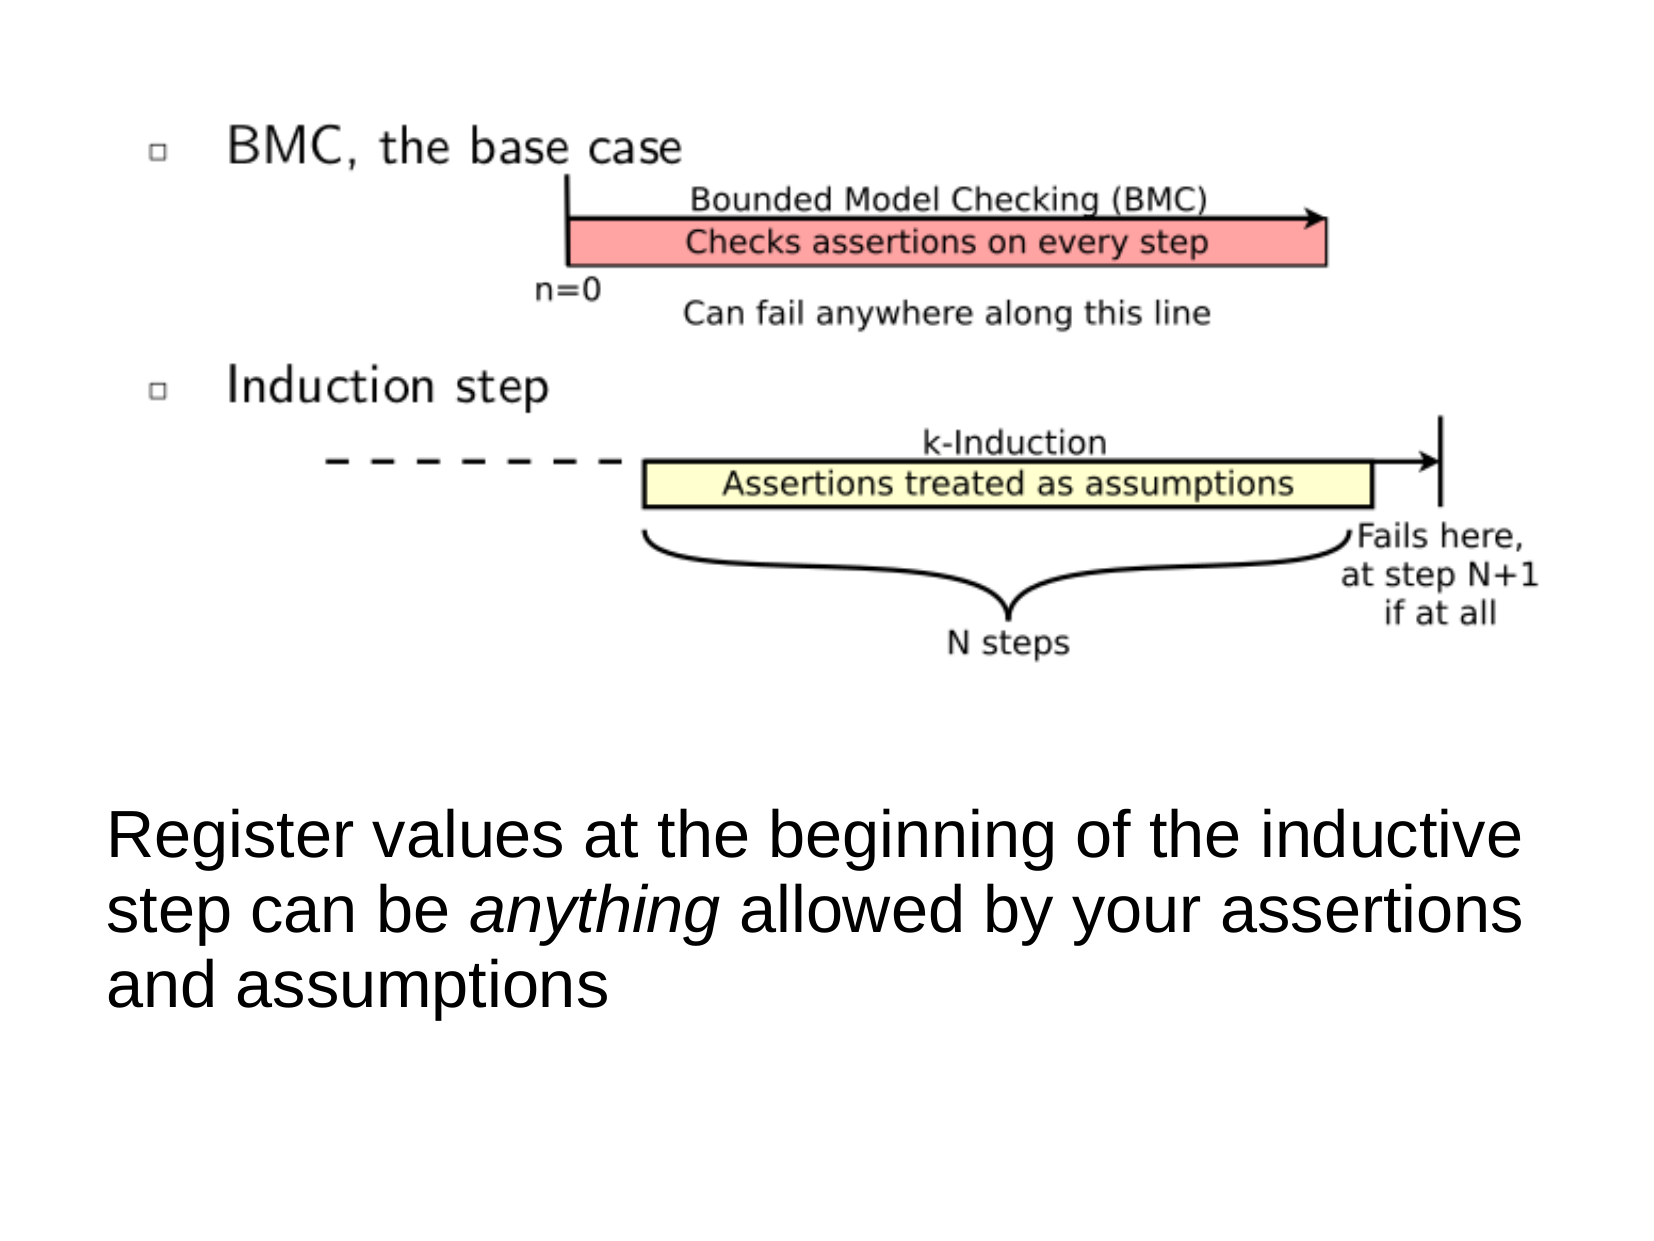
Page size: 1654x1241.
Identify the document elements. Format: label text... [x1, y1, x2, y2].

subtitle Register values at the beginning of the inductive step can be anything allowed by your assertions and assumptions [70, 779, 1559, 1040]
picture [115, 102, 1560, 680]
